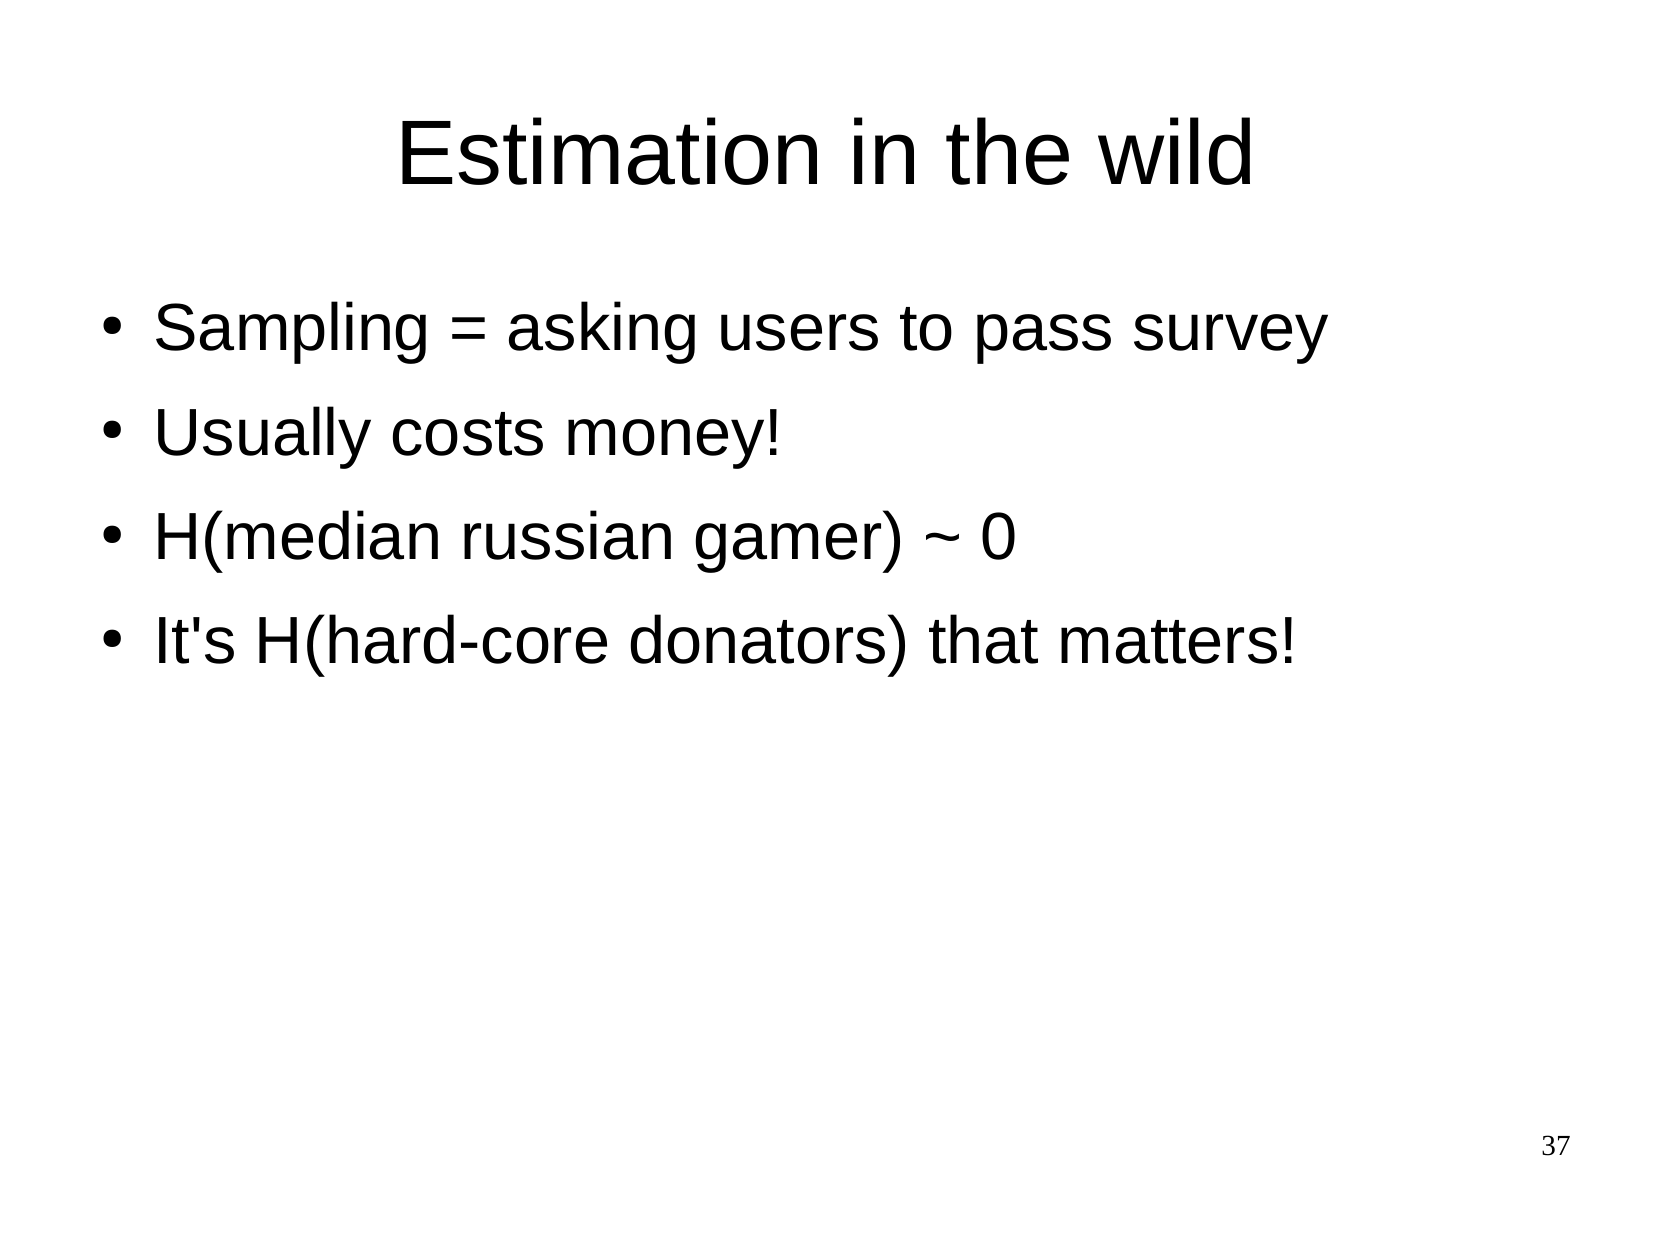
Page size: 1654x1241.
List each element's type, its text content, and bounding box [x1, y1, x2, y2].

list Sampling = asking users to pass survey Usually costs money! H(median russian gamer) ~ 0 It's H(hard-core donators) that matters! [82, 290, 1571, 1156]
title Estimation in the wild [82, 49, 1571, 257]
